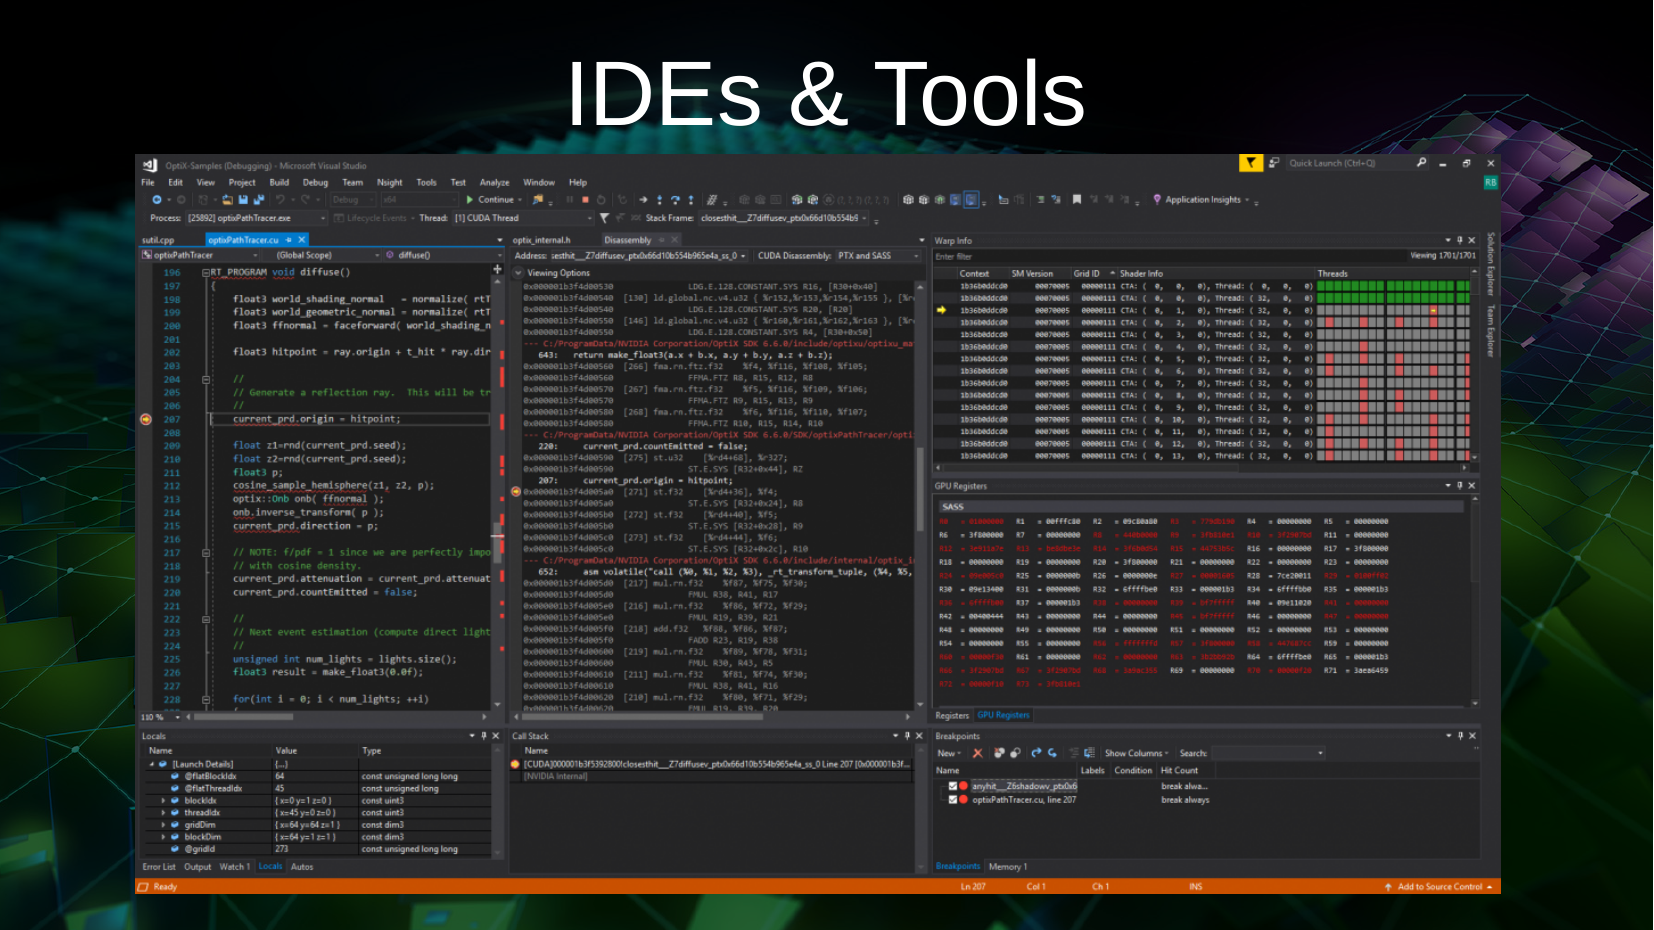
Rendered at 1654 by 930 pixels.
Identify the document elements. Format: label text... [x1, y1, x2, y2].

picture [0, 0, 1653, 930]
title IDEs & Tools [82, 37, 1571, 151]
